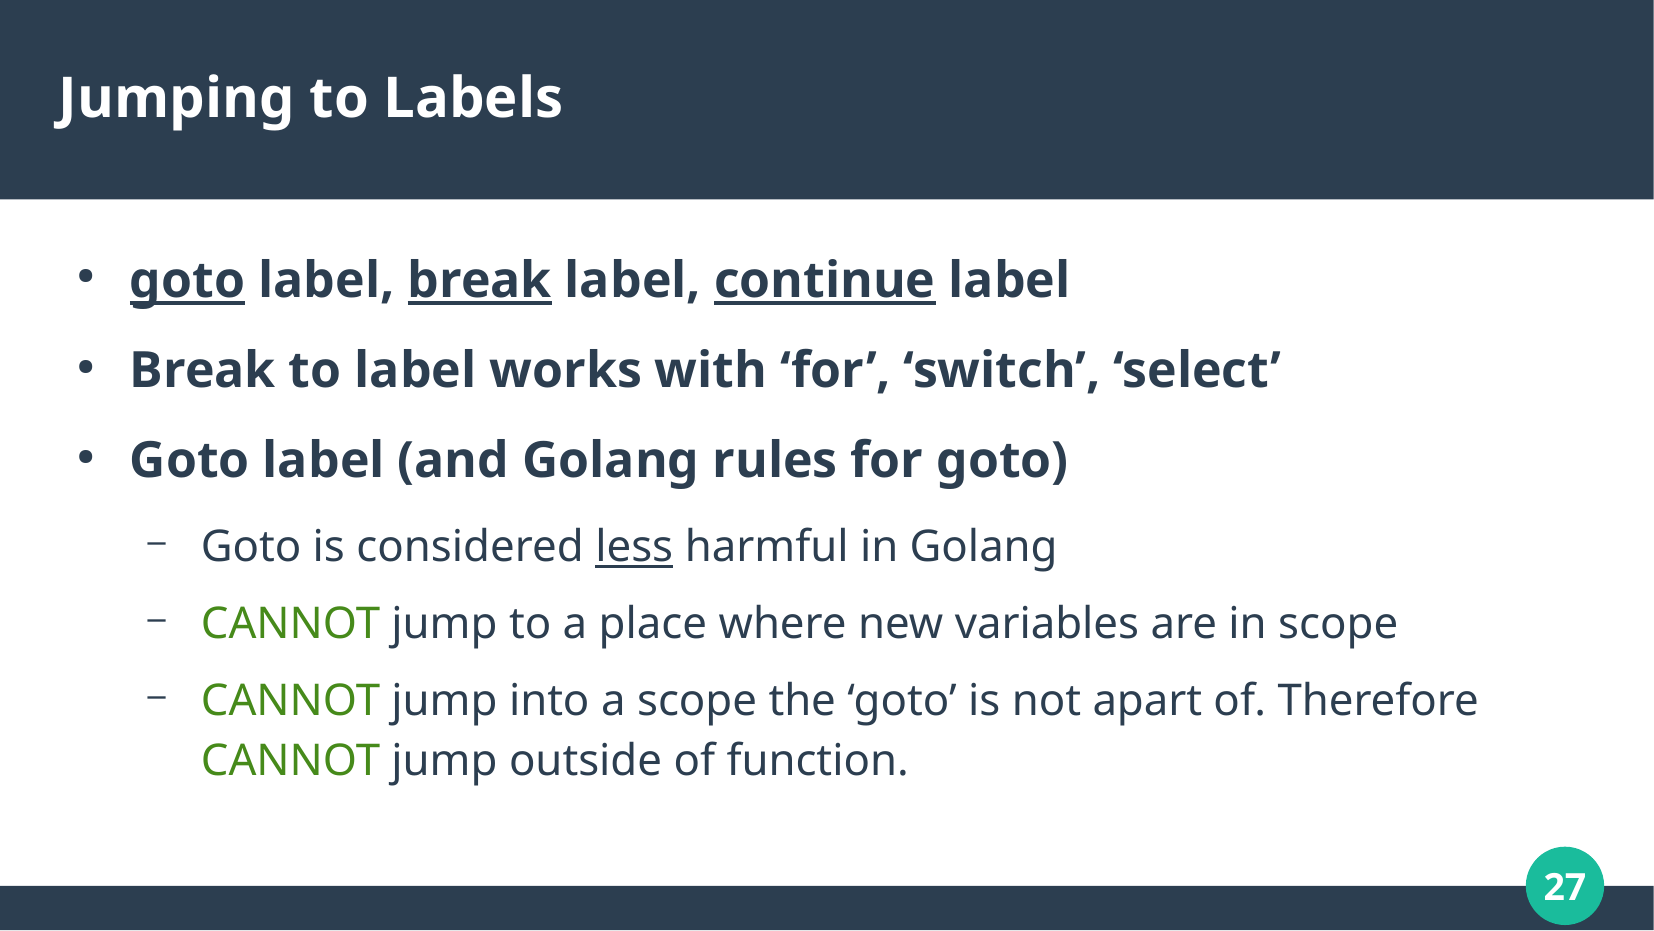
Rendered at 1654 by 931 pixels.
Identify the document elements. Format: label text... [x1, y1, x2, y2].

list goto label, break label, continue label Break to label works with ‘for’, ‘switch’, ‘select’ Goto label (and Golang rules for goto) Goto is considered less harmful in Golang CANNOT jump to a place where new variables are in scope CANNOT jump into a scope the ‘goto’ is not apart of. Therefore CANNOT jump outside of function. [59, 243, 1595, 864]
title Jumping to Labels [59, 37, 1595, 155]
